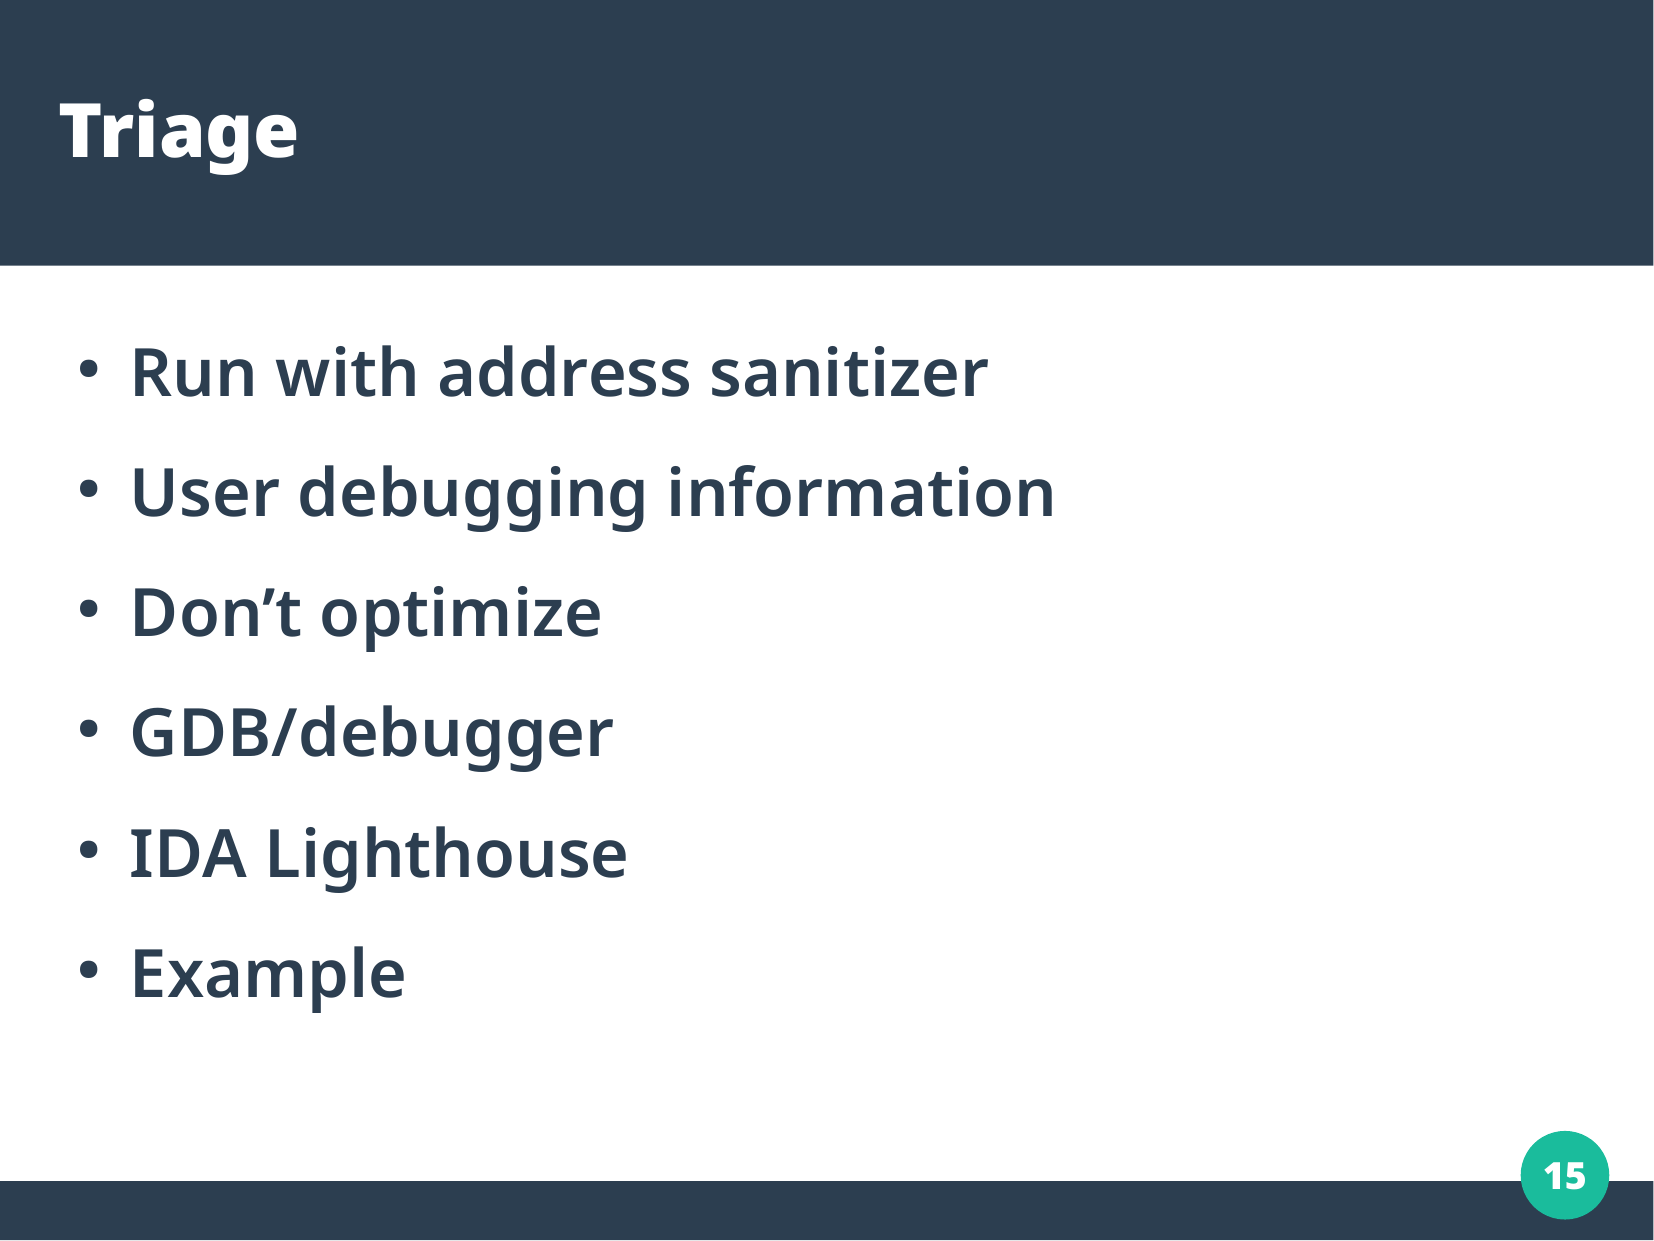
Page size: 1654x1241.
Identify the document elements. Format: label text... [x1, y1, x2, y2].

title Triage [59, 49, 1595, 207]
list Run with address sanitizer User debugging information Don’t optimize GDB/debugger IDA Lighthouse Example [59, 324, 1595, 1152]
